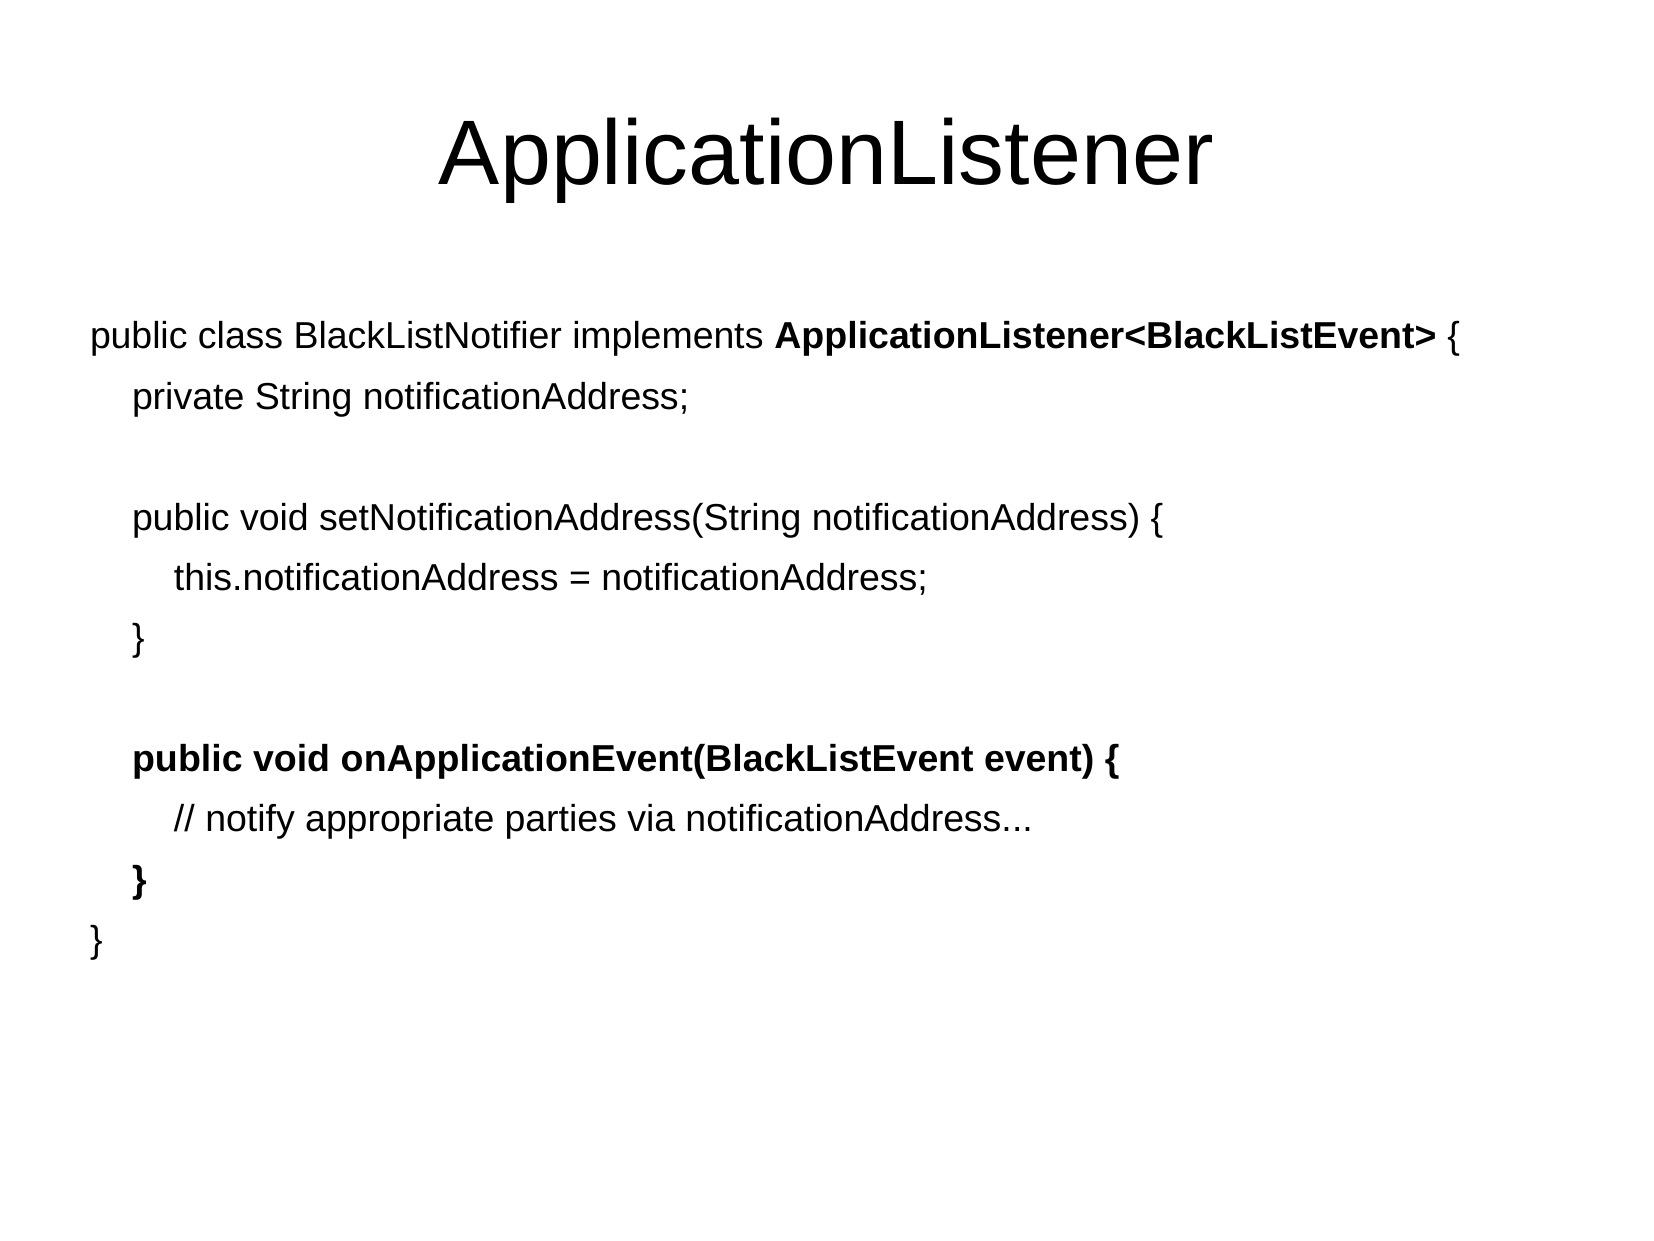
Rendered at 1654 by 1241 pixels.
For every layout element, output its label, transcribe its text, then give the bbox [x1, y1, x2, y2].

title ApplicationListener [82, 49, 1571, 257]
list public class BlackListNotifier implements ApplicationListener<BlackListEvent> { private String notificationAddress; public void setNotificationAddress(String notificationAddress) { this.notificationAddress = notificationAddress; } public void onApplicationEvent(BlackListEvent event) { // notify appropriate parties via notificationAddress... } } [90, 315, 1579, 1035]
